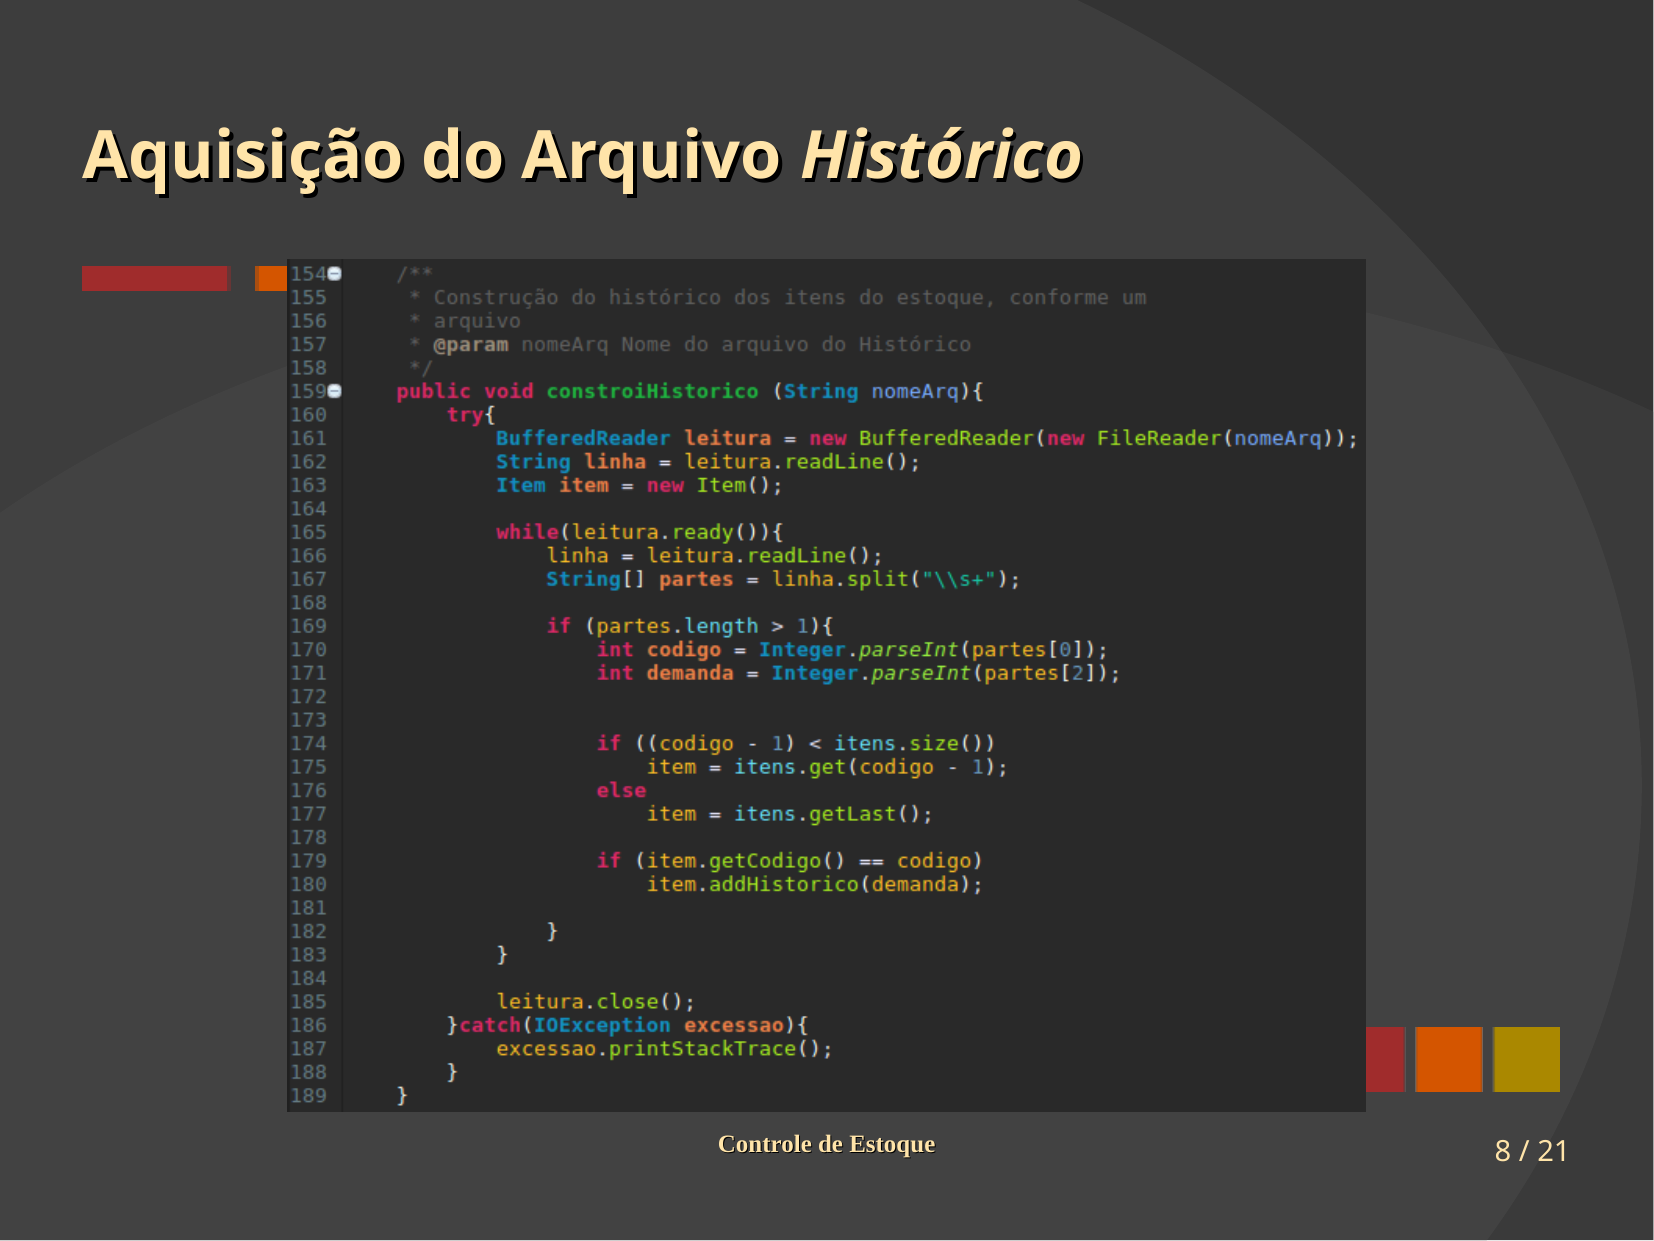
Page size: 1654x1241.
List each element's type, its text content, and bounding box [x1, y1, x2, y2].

picture [82, 259, 1560, 1112]
title Aquisição do Arquivo Histórico [82, 49, 1571, 257]
